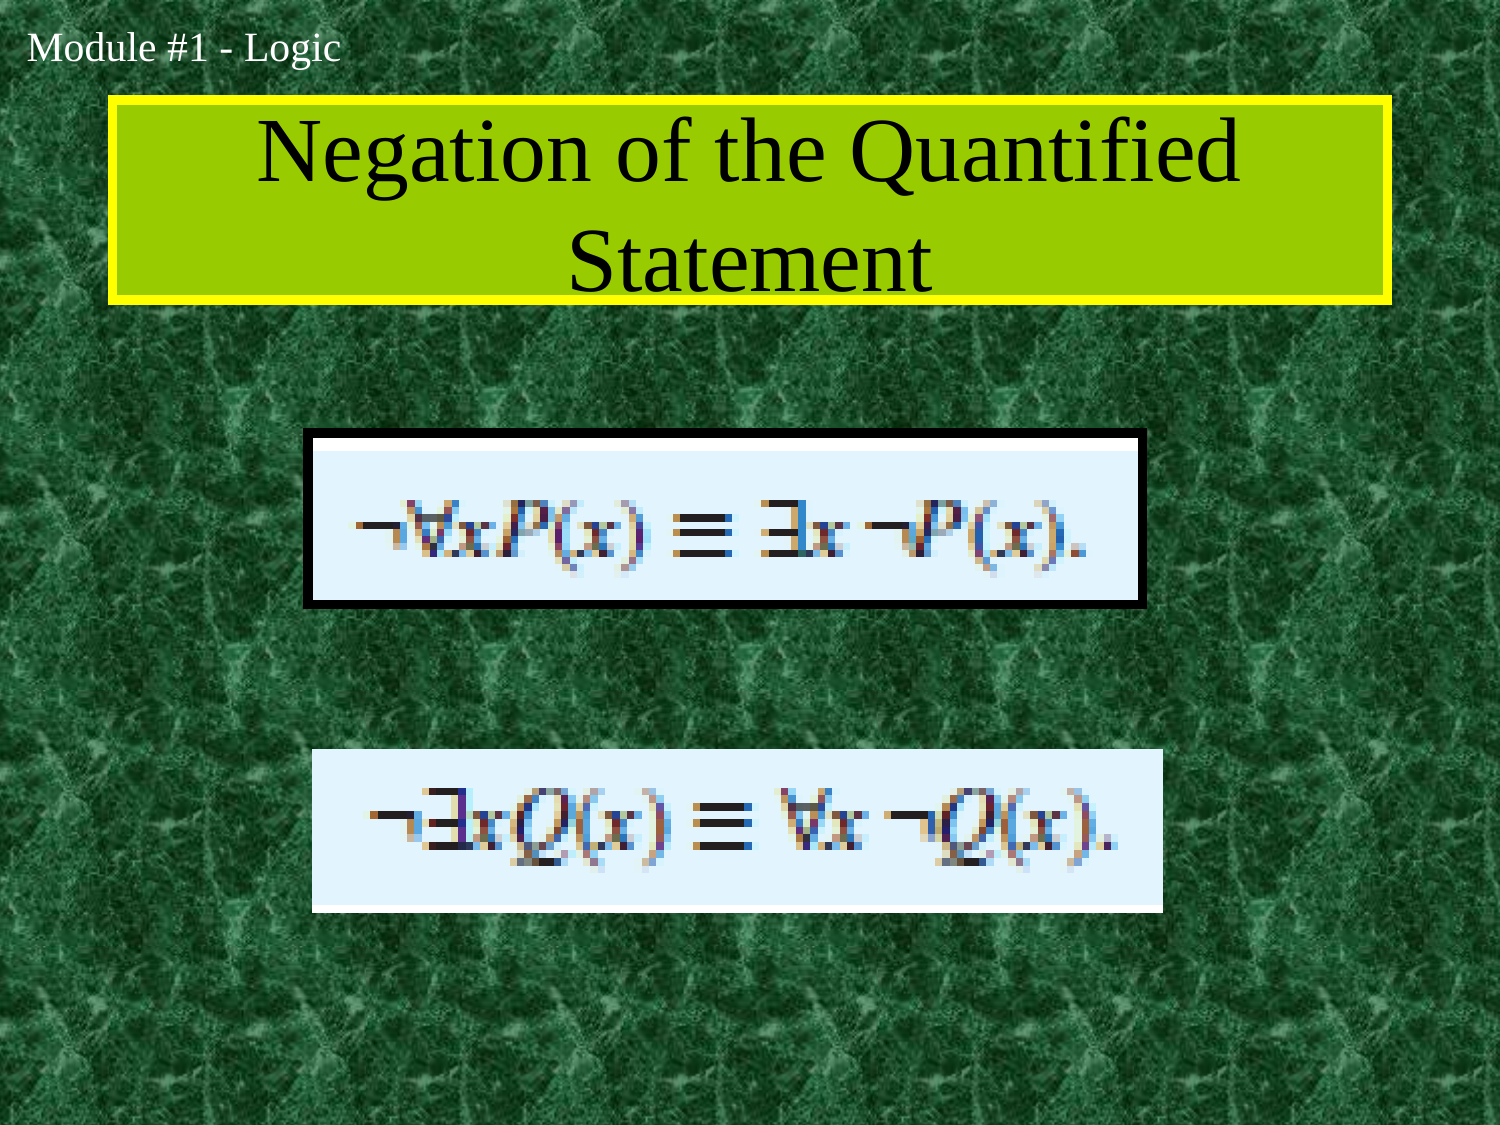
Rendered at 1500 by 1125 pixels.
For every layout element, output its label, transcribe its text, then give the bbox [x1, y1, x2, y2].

title Negation of the Quantified Statement [112, 99, 1388, 300]
picture [0, 0, 1500, 1125]
